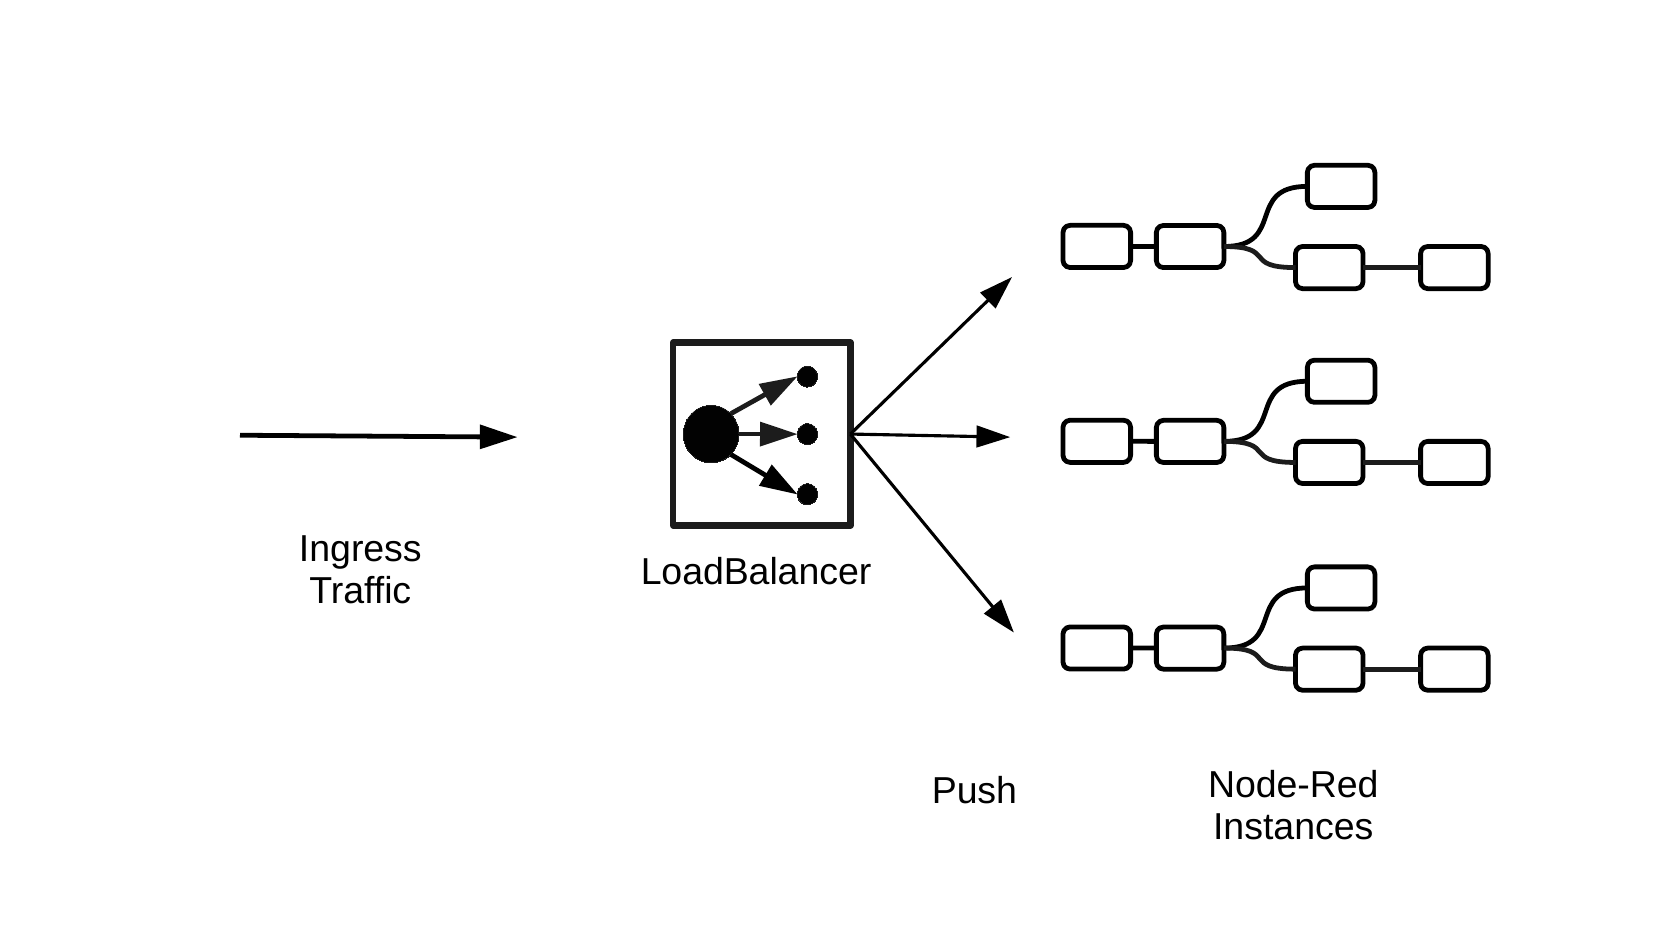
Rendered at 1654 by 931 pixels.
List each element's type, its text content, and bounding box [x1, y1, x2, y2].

text_box [797, 423, 818, 445]
text_box Node-Red Instances [1157, 755, 1430, 855]
text_box [797, 483, 818, 505]
text_box Push [838, 761, 1111, 833]
text_box LoadBalancer [625, 543, 898, 615]
text_box [683, 405, 739, 463]
text_box Ingress Traffic [224, 519, 497, 619]
text_box [797, 366, 818, 388]
